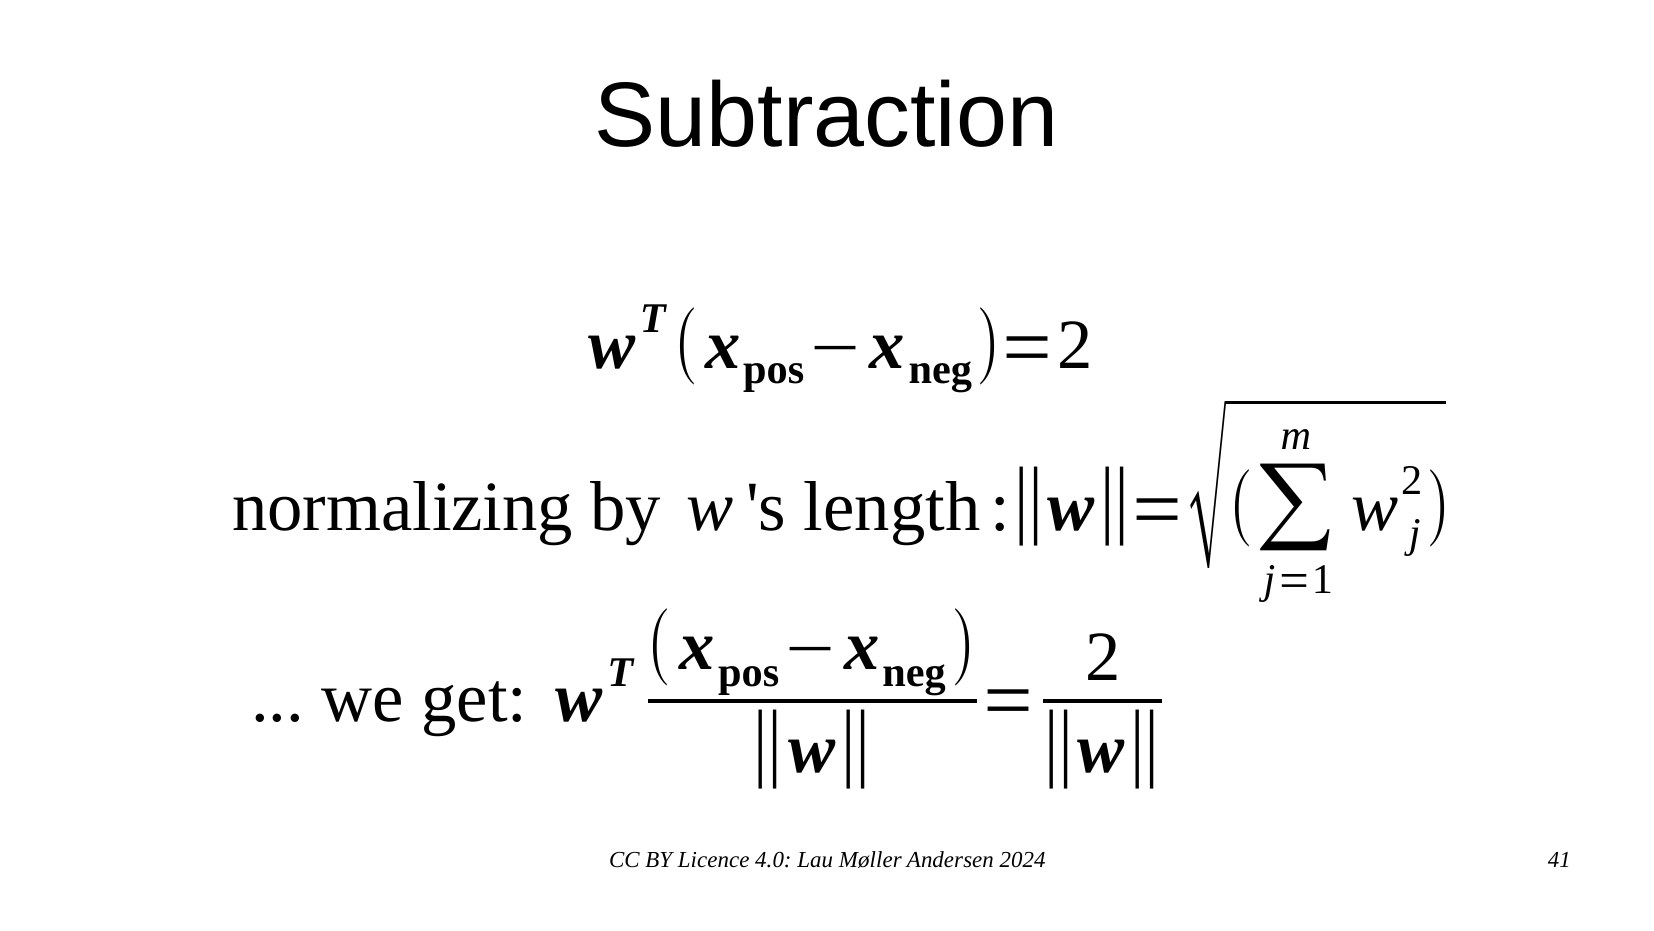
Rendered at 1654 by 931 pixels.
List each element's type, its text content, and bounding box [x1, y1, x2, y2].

title Subtraction [82, 37, 1571, 193]
chart [224, 294, 1456, 793]
